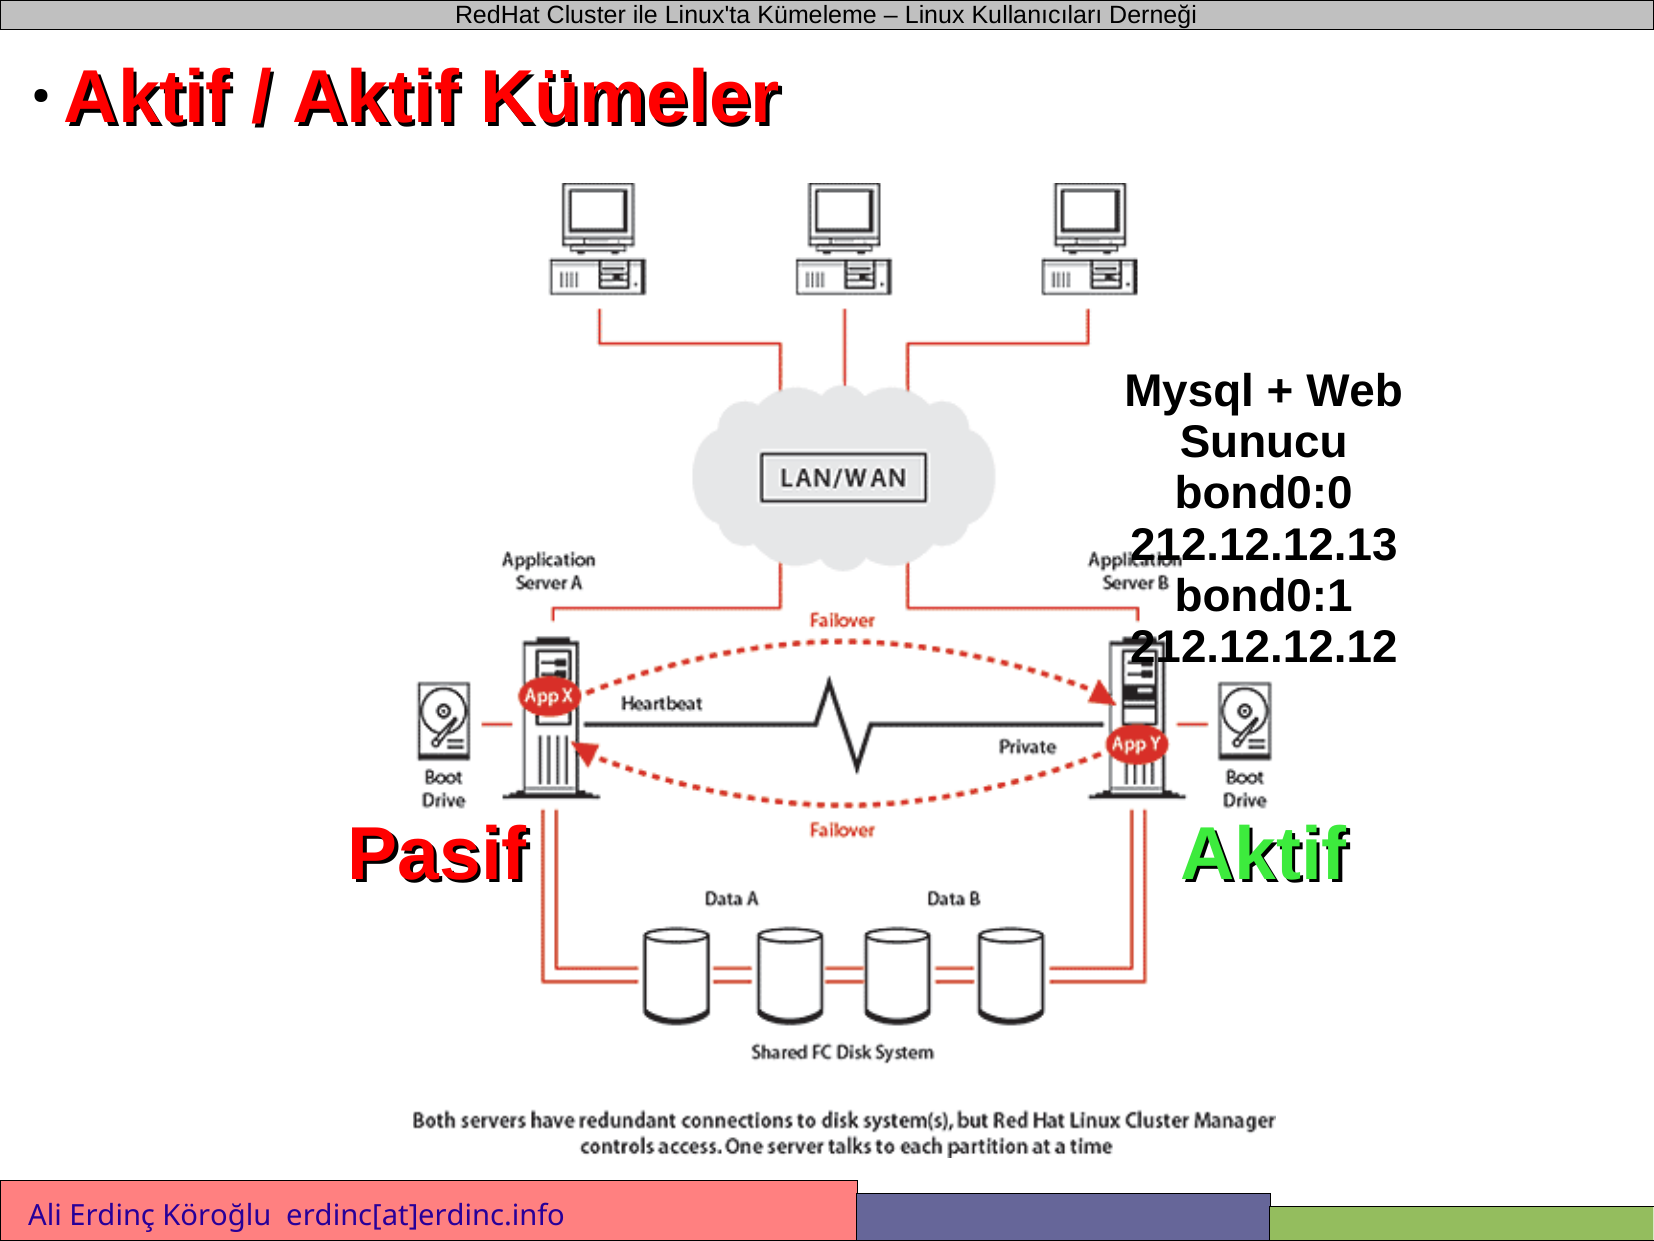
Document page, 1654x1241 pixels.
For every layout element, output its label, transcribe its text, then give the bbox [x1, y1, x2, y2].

text_box Ali Erdinç Köroğlu erdinc[at]erdinc.info http://www.erdinc.info [13, 1186, 853, 1241]
text_box Pasif [318, 804, 563, 916]
text_box RedHat Cluster ile Linux'ta Kümeleme – Linux Kullanıcıları Derneği [0, 0, 1654, 30]
text_box [0, 1180, 1654, 1241]
text_box Aktif / Aktif Kümeler [17, 47, 796, 160]
picture [413, 183, 1276, 1158]
text_box Mysql + Web Sunucu bond0:0 212.12.12.13 bond0:1 212.12.12.12 [1027, 357, 1501, 728]
text_box Aktif [1151, 804, 1383, 916]
